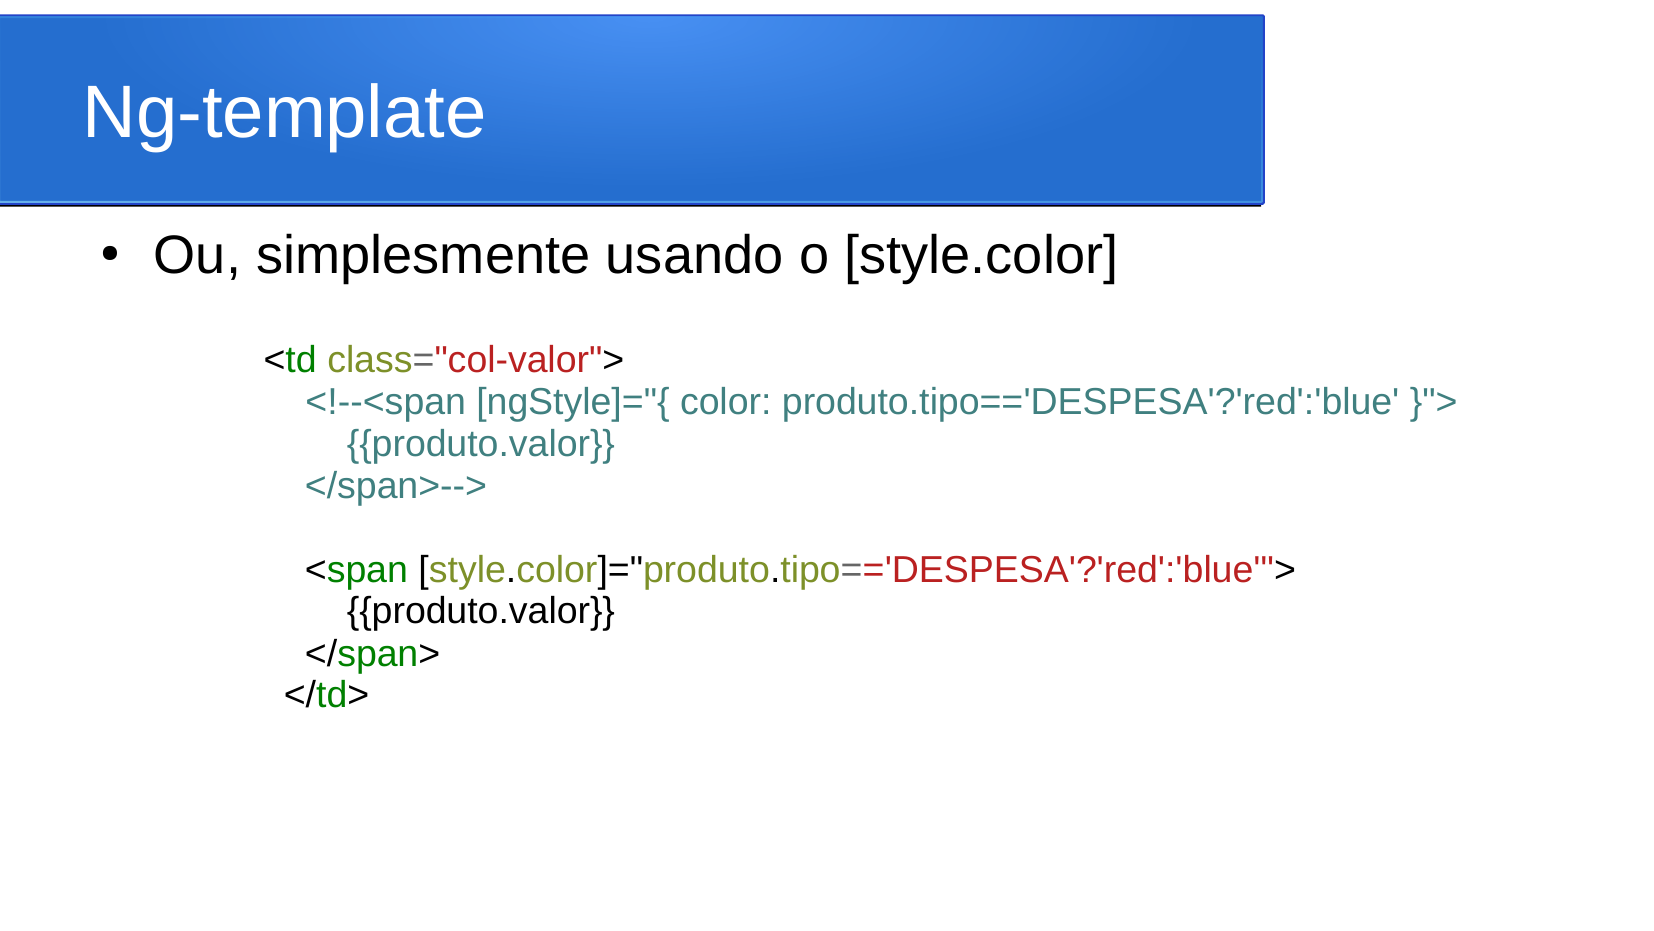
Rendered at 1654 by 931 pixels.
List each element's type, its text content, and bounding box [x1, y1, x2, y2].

title Ng-template [82, 35, 1235, 189]
list Ou, simplesmente usando o [style.color] [82, 224, 1571, 764]
text_box <td class="col-valor"> <!--<span [ngStyle]="{ color: produto.tipo=='DESPESA'?'red':'blue' }"> {{produto.valor}} </span>--> <span [style.color]="produto.tipo=='DESPESA'?'red':'blue'"> {{produto.valor}} </span> </td> [59, 330, 1512, 745]
